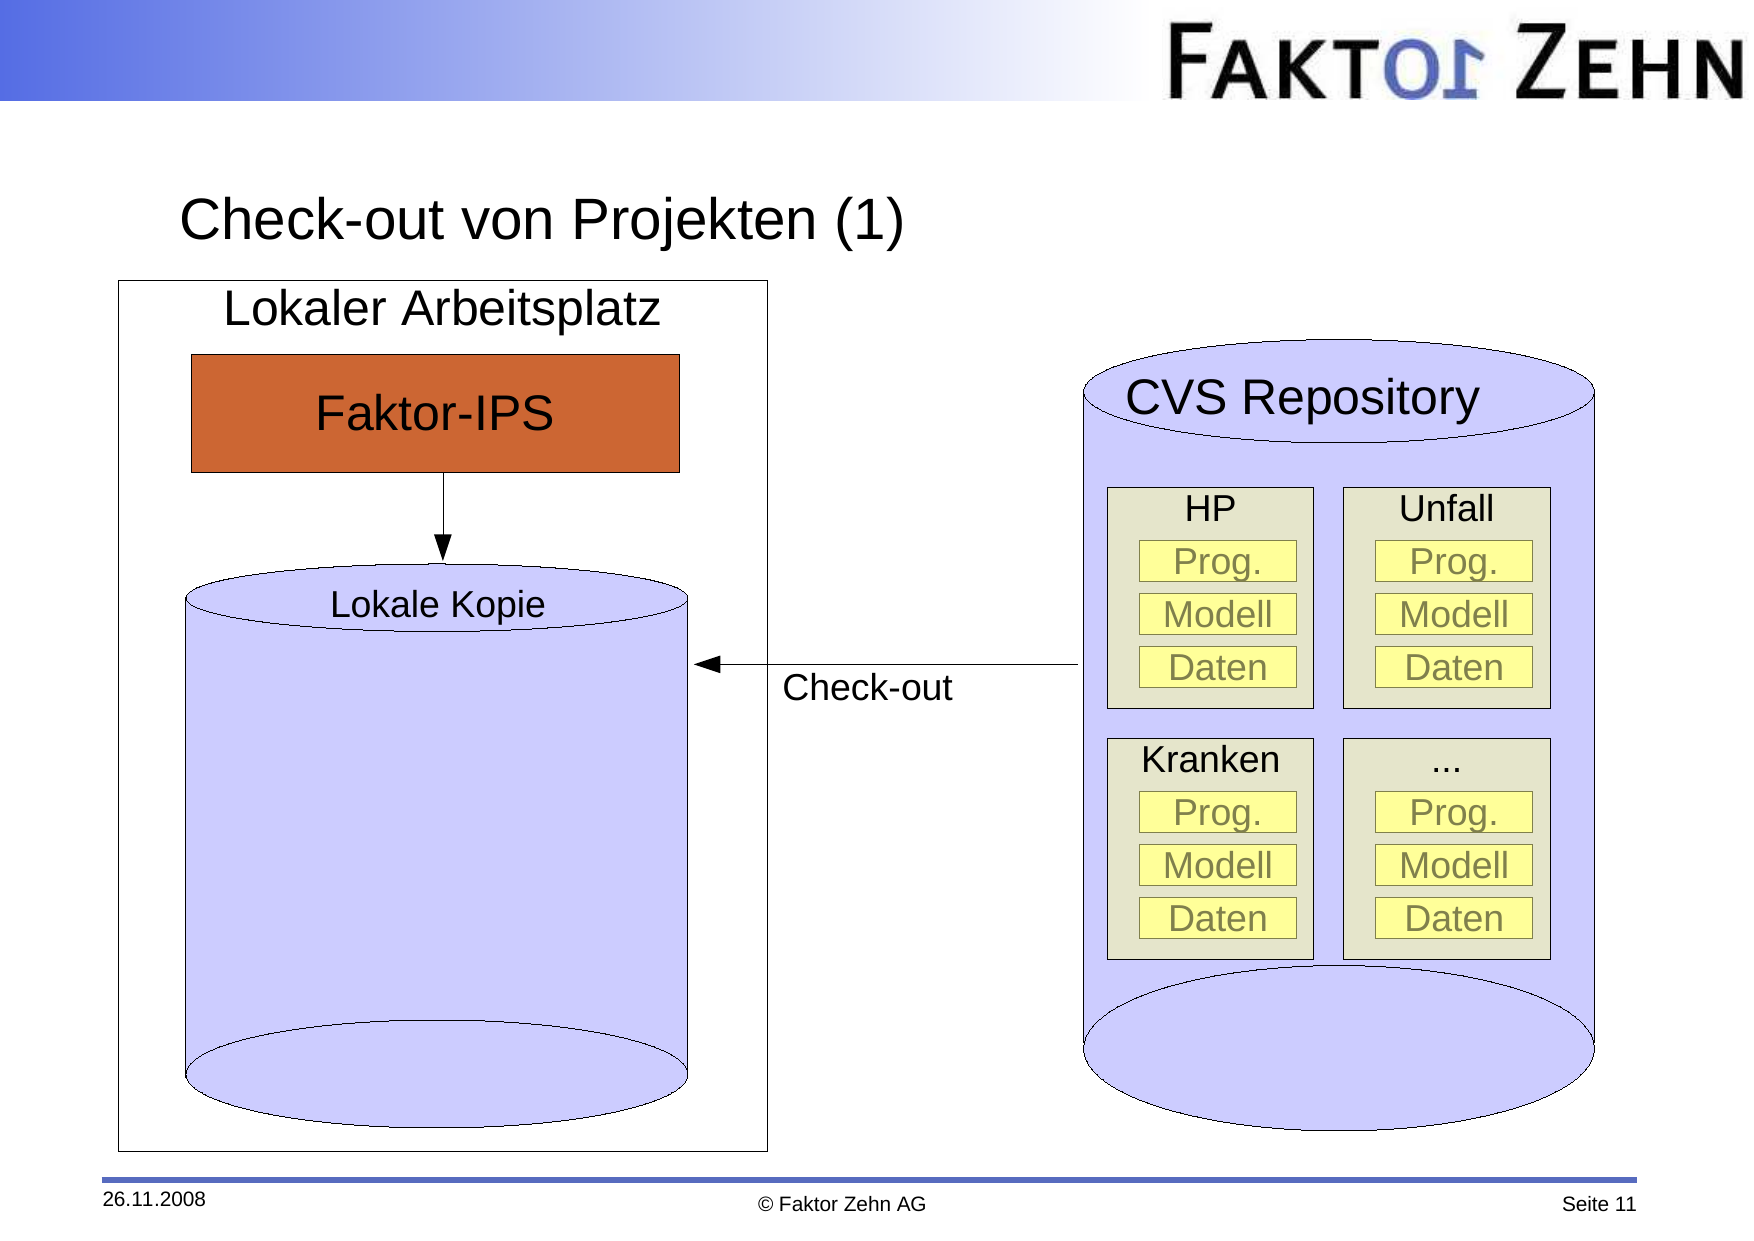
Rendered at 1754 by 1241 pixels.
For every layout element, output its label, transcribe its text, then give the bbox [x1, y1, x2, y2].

text_box Lokaler Arbeitsplatz [118, 280, 768, 1152]
text_box Check-out [782, 666, 1065, 709]
text_box Lokale Kopie [330, 583, 560, 626]
text_box HP [1107, 487, 1314, 709]
text_box Unfall [1343, 487, 1551, 709]
text_box CVS Repository [1124, 369, 1495, 425]
picture [1162, 7, 1752, 100]
text_box ... [1343, 738, 1551, 960]
title Check-out von Projekten (1) [179, 142, 1610, 296]
text_box [1083, 339, 1595, 1131]
text_box Kranken [1107, 738, 1314, 960]
